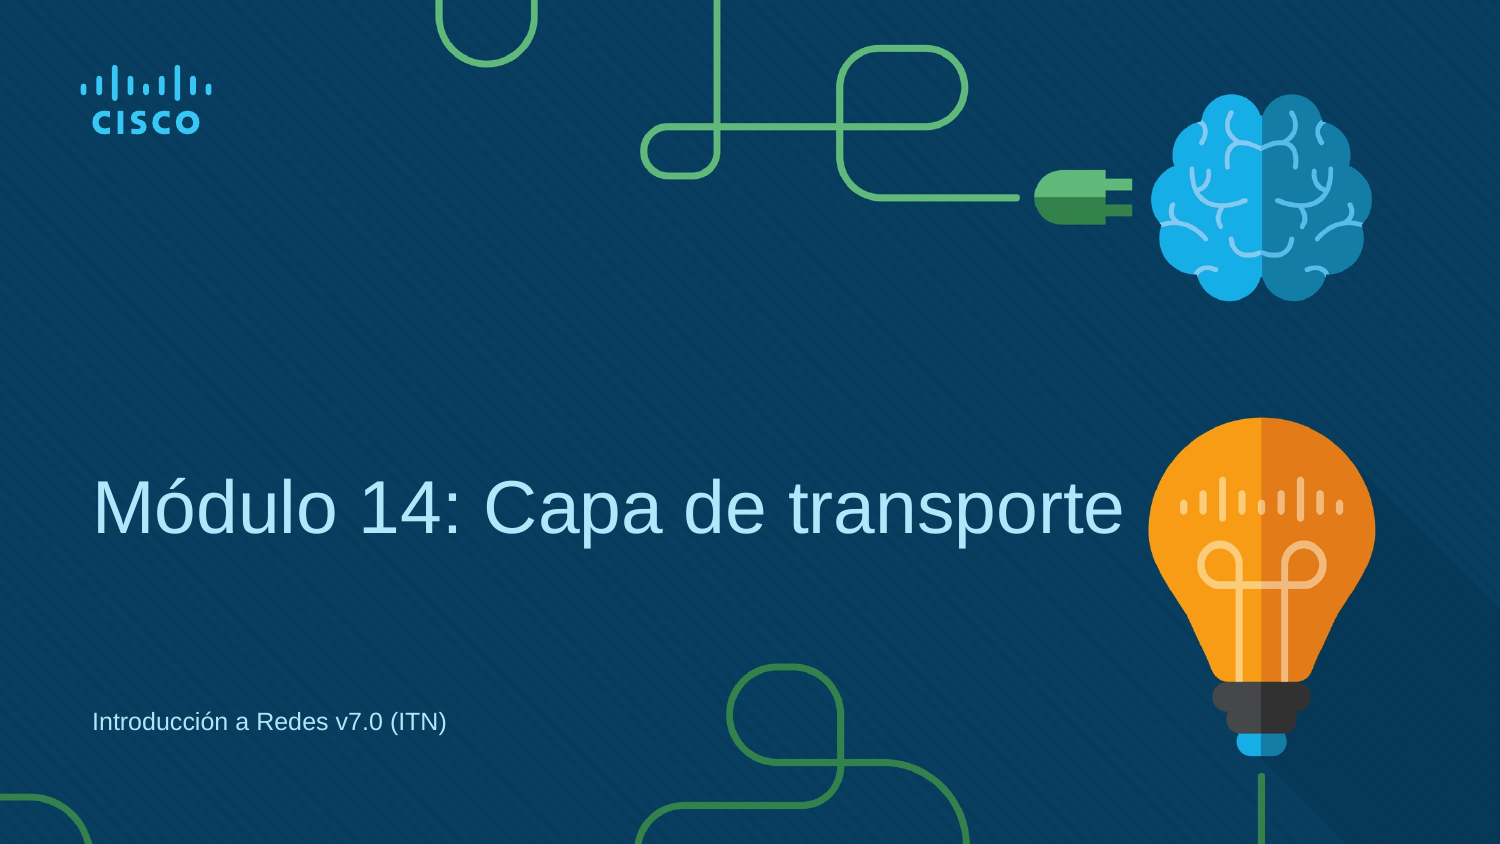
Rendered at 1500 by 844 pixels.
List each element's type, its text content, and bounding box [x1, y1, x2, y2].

subtitle Introducción a Redes v7.0 (ITN) [77, 624, 466, 773]
title Módulo 14: Capa de transporte [77, 380, 1172, 558]
picture [0, 0, 1500, 844]
